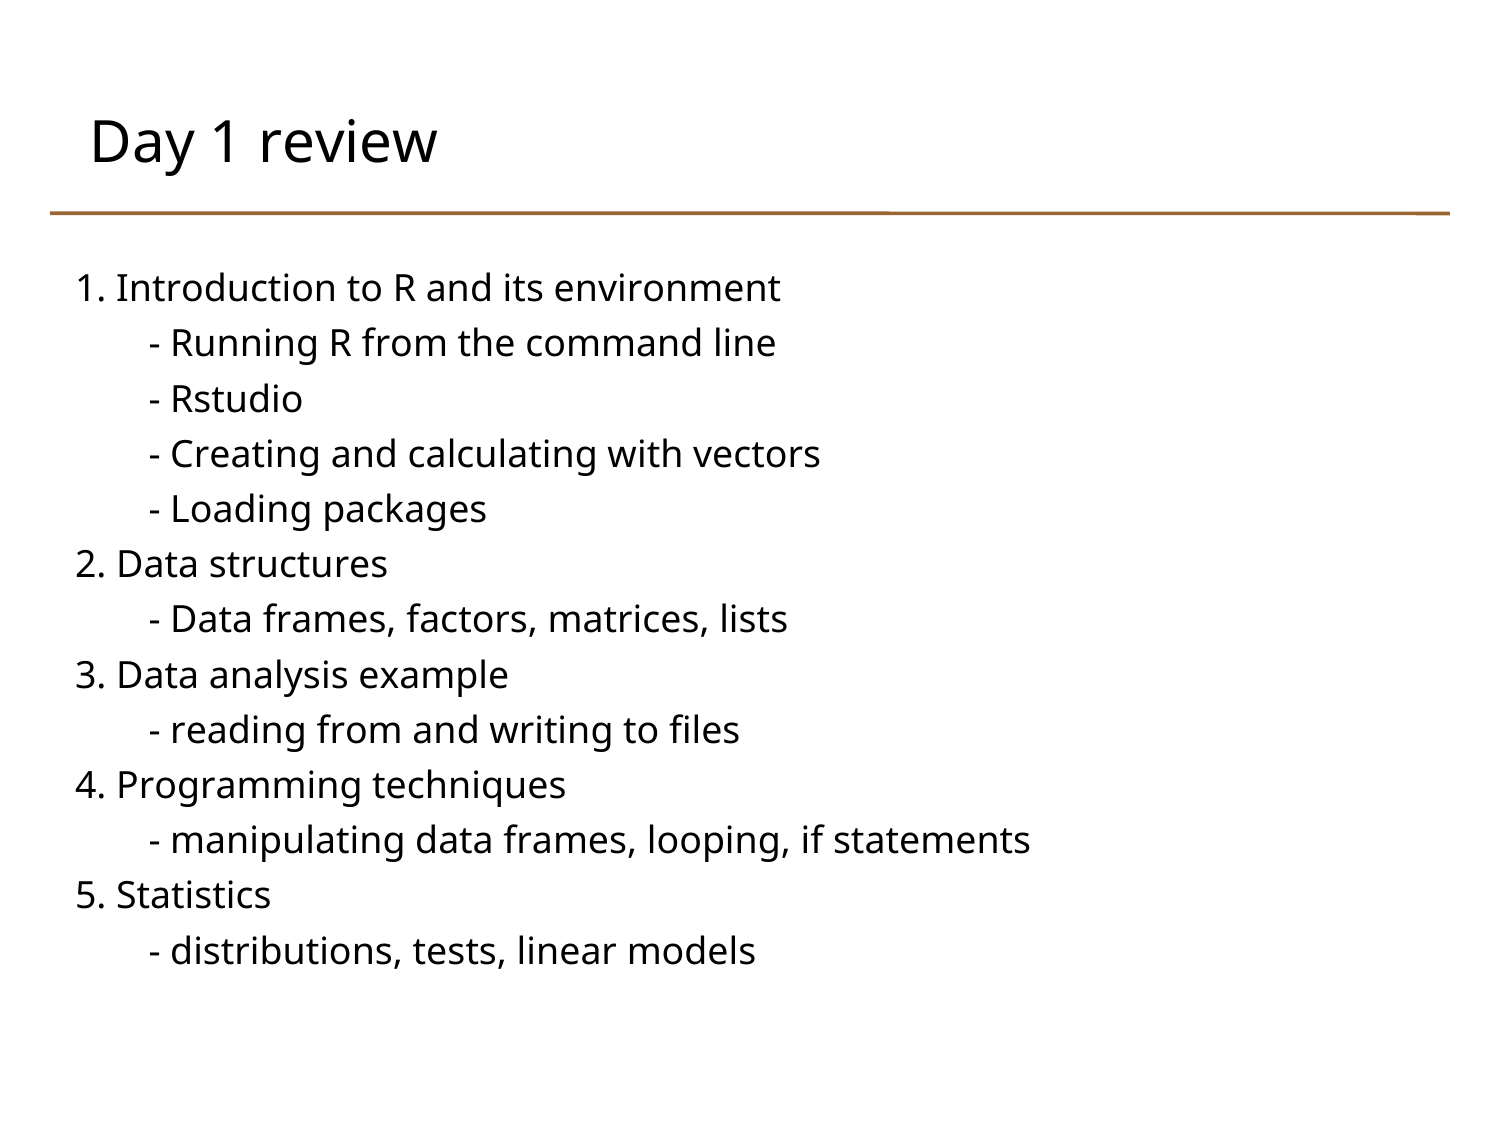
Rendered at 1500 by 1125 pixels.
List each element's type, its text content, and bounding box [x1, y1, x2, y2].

text_box Day 1 review [75, 44, 1425, 233]
text_box 1. Introduction to R and its environment - Running R from the command line - Rstudio - Creating and calculating with vectors - Loading packages 2. Data structures - Data frames, factors, matrices, lists 3. Data analysis example - reading from and writing to files 4. Programming techniques - manipulating data frames, looping, if statements 5. Statistics - distributions, tests, linear models [75, 263, 1425, 1006]
